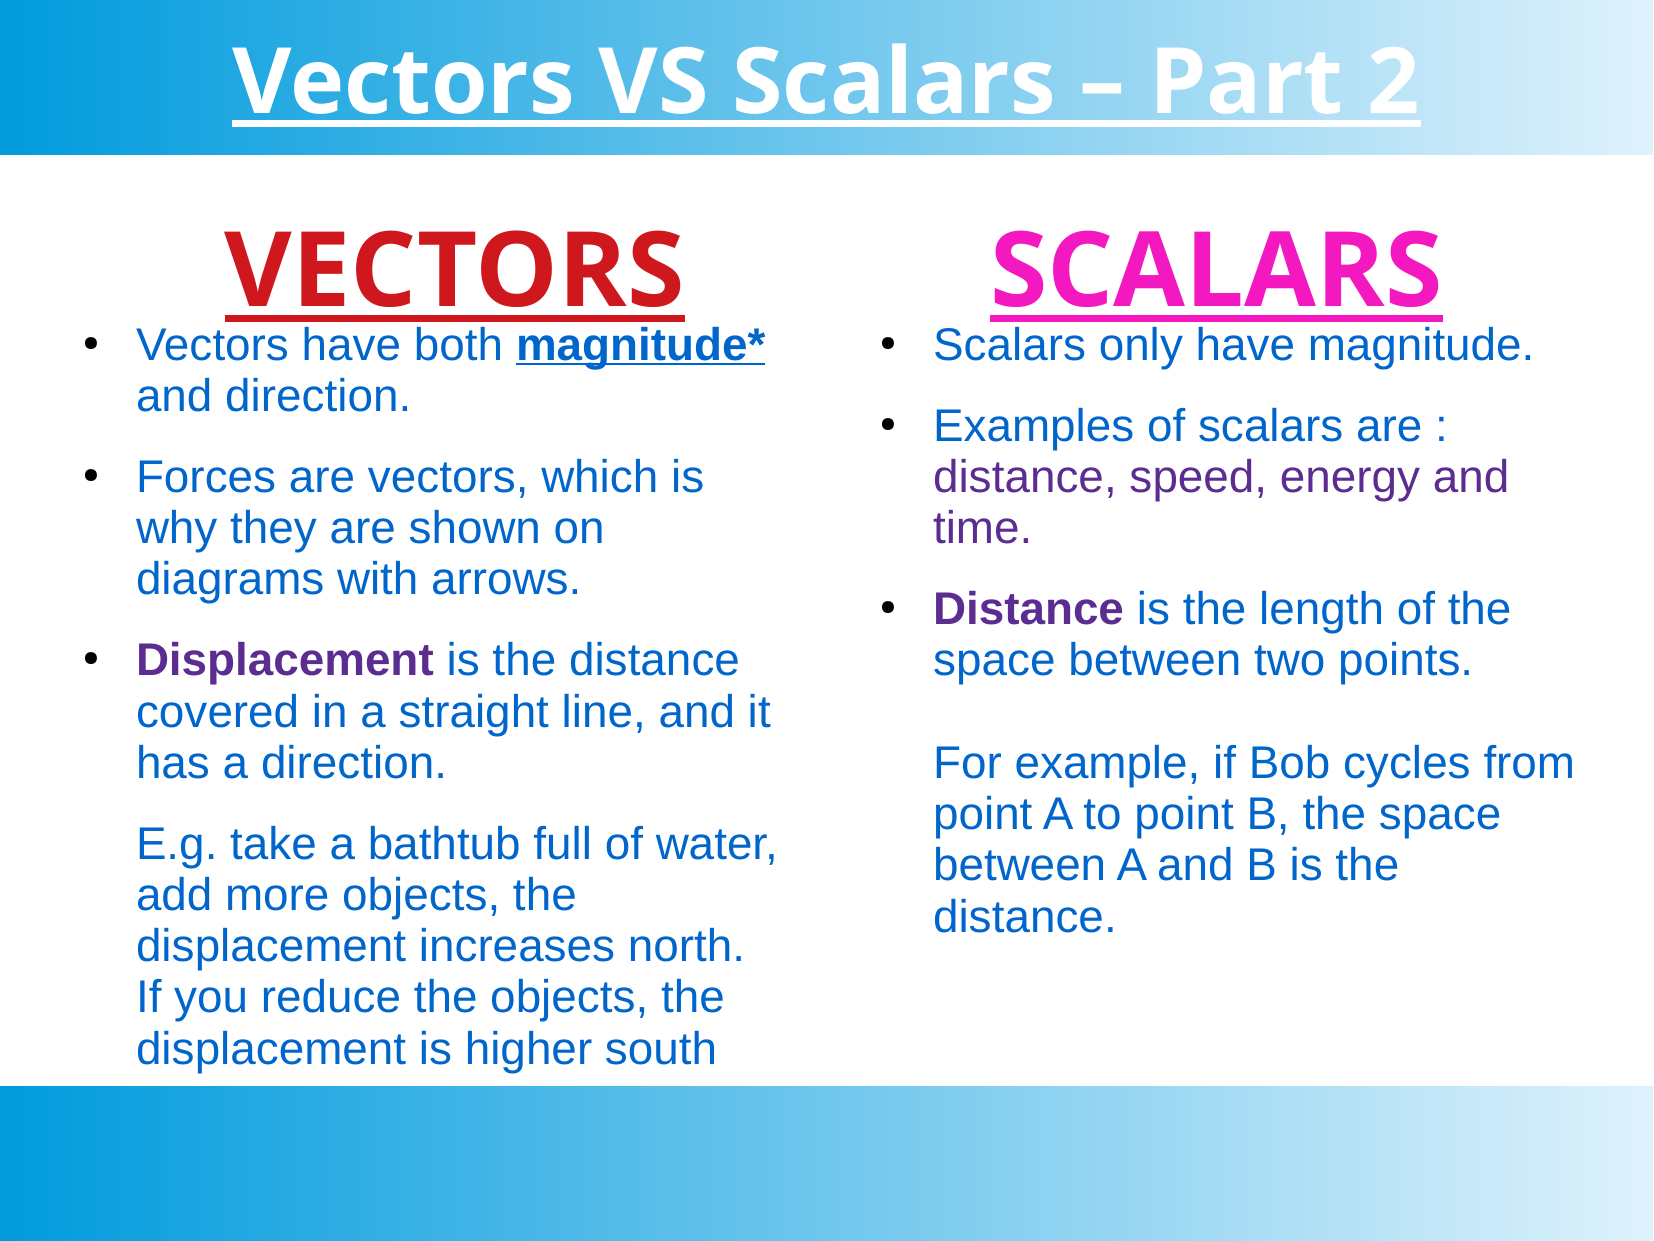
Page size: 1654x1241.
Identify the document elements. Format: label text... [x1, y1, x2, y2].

list Vectors have both magnitude* and direction. Forces are vectors, which is why they are shown on diagrams with arrows. Displacement is the distance covered in a straight line, and it has a direction. E.g. take a bathtub full of water, add more objects, the displacement increases north. If you reduce the objects, the displacement is higher south [65, 318, 792, 1080]
text_box VECTORS [94, 188, 815, 308]
title Vectors VS Scalars – Part 2 [82, 25, 1571, 130]
list Scalars only have magnitude. Examples of scalars are : distance, speed, energy and time. Distance is the length of the space between two points. For example, if Bob cycles from point A to point B, the space between A and B is the distance. [862, 318, 1589, 1087]
text_box SCALARS [933, 188, 1501, 308]
